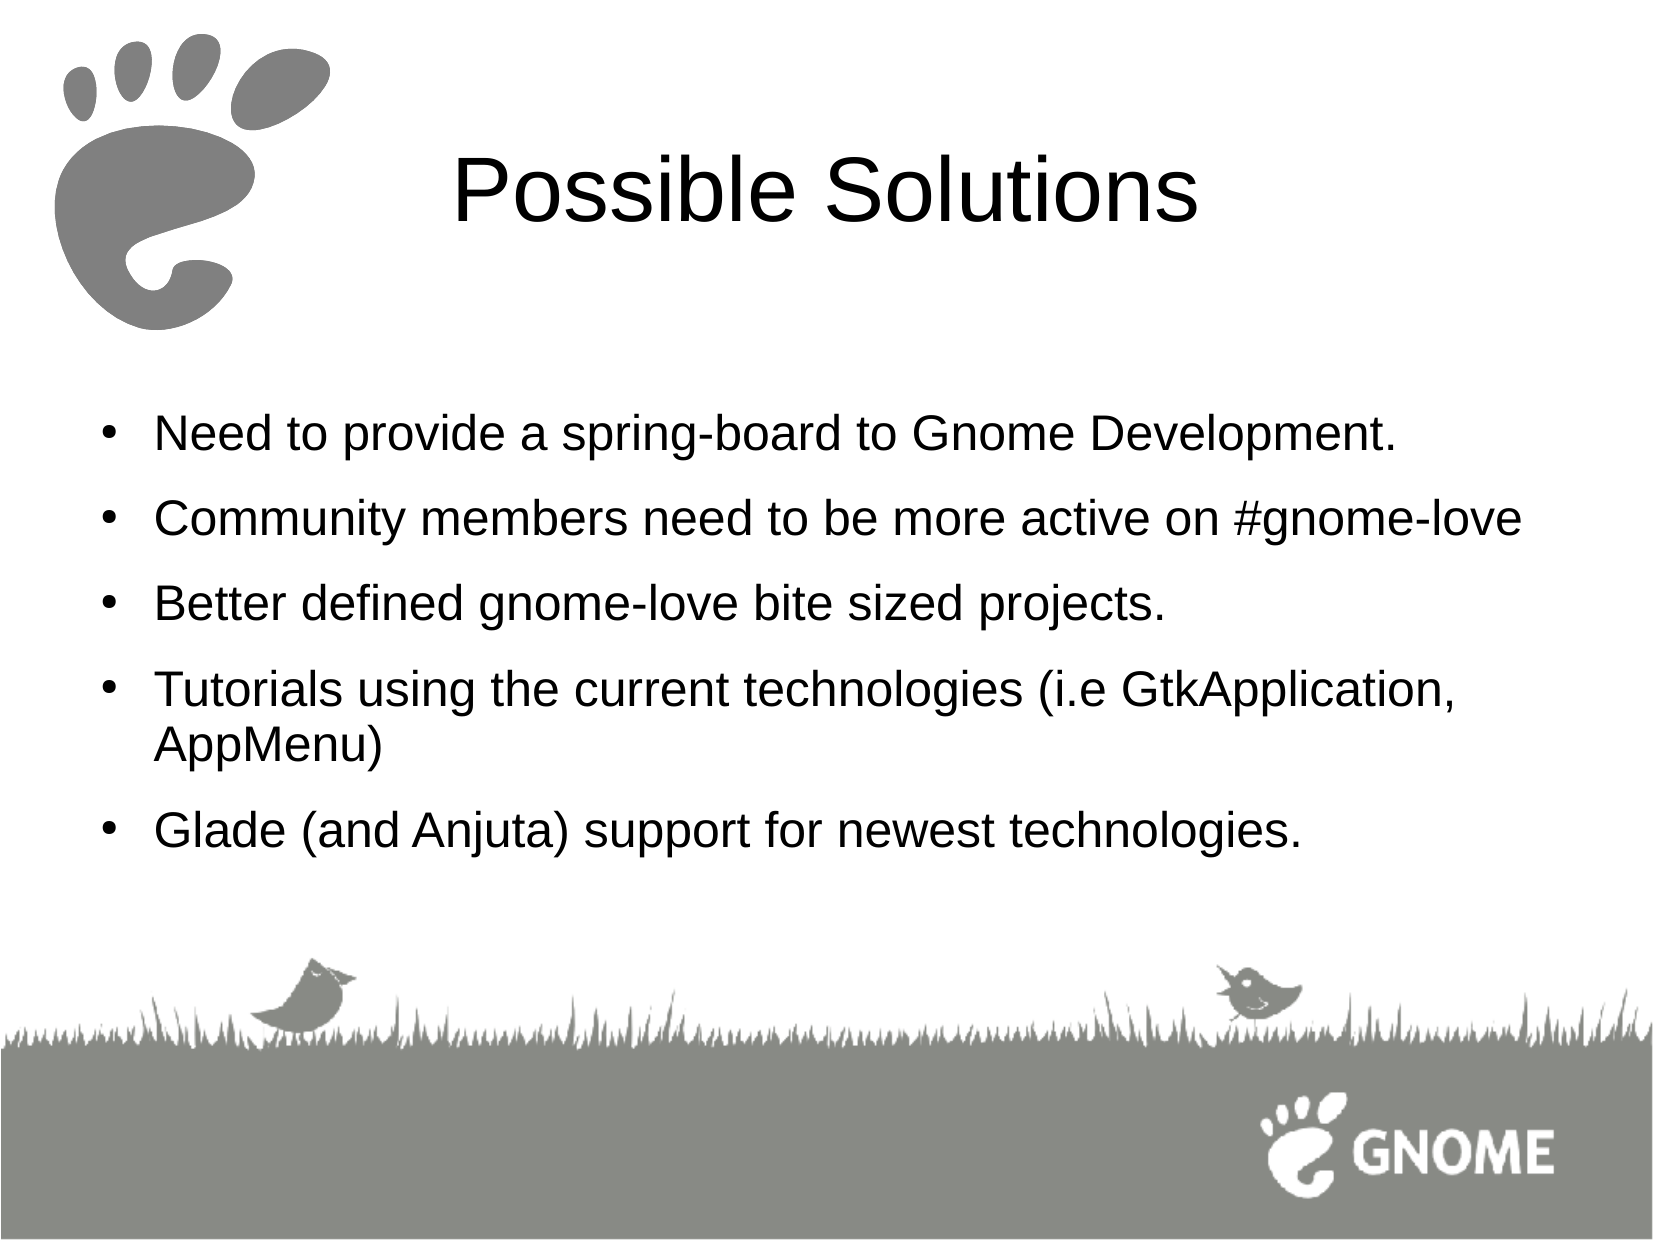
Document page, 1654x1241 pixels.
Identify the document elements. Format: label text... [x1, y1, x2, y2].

picture [1, 0, 1654, 1241]
list Need to provide a spring-board to Gnome Development. Community members need to be more active on #gnome-love Better defined gnome-love bite sized projects. Tutorials using the current technologies (i.e GtkApplication, AppMenu) Glade (and Anjuta) support for newest technologies. [82, 405, 1538, 1010]
title Possible Solutions [82, 49, 1571, 331]
